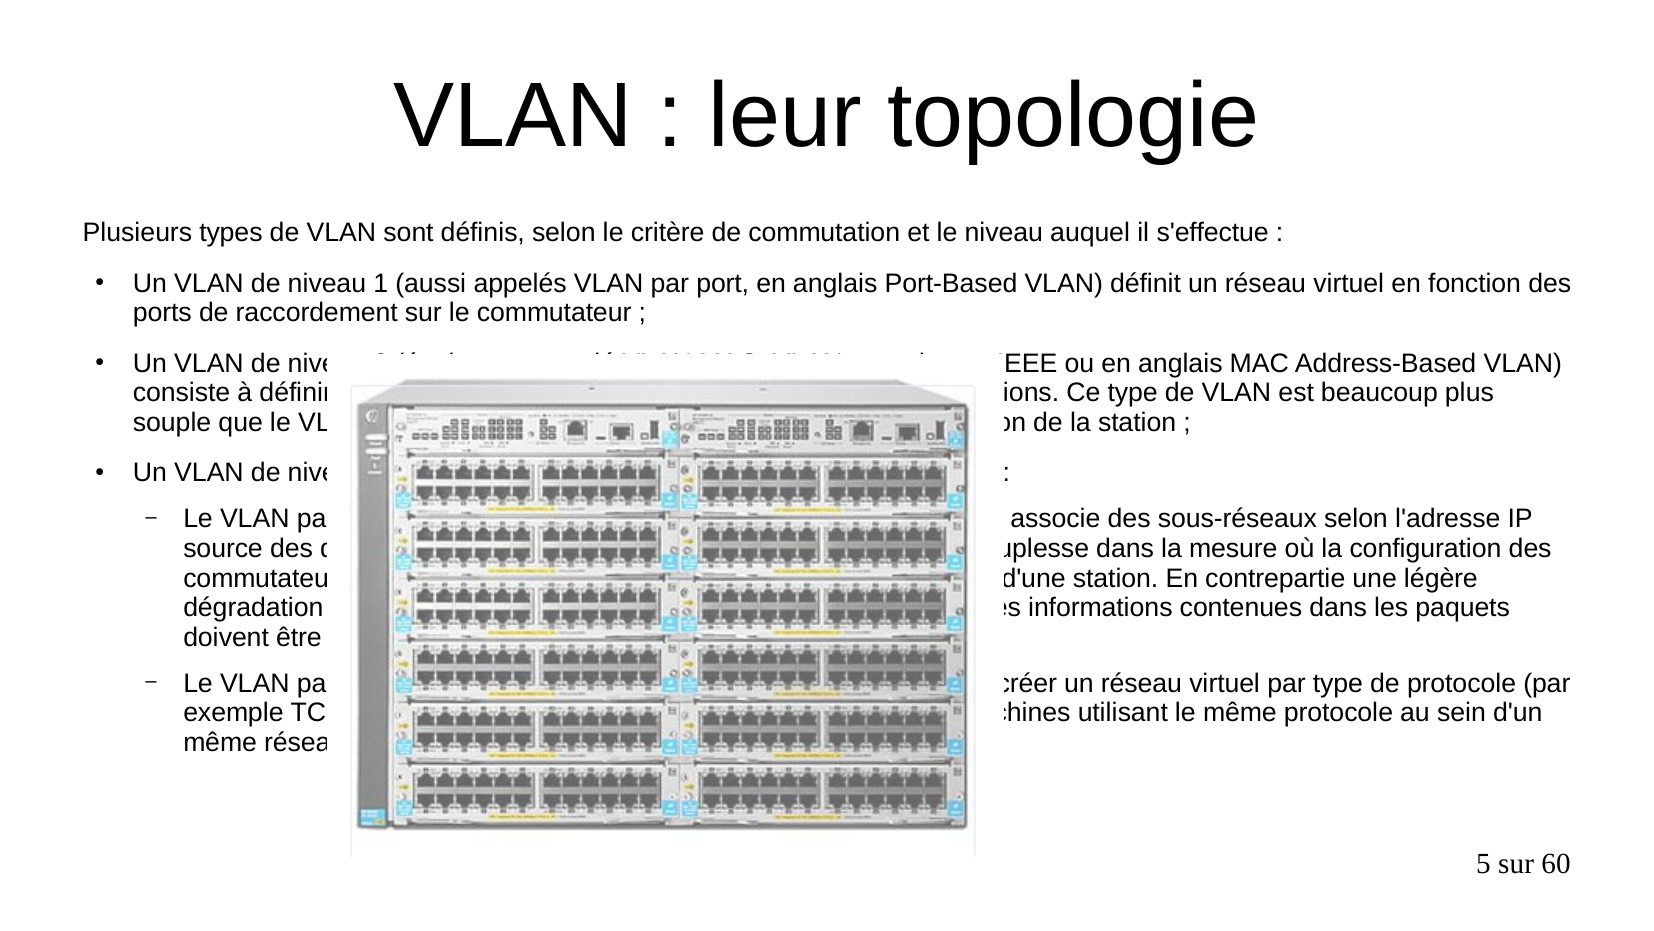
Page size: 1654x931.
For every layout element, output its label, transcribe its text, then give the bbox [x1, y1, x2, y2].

picture [327, 354, 1004, 857]
list Plusieurs types de VLAN sont définis, selon le critère de commutation et le niveau auquel il s'effectue : Un VLAN de niveau 1 (aussi appelés VLAN par port, en anglais Port-Based VLAN) définit un réseau virtuel en fonction des ports de raccordement sur le commutateur ; Un VLAN de niveau 2 (également appelé VLAN MAC, VLAN par adresse IEEE ou en anglais MAC Address-Based VLAN) consiste à définir un réseau virtuel en fonction des adresses MAC des stations. Ce type de VLAN est beaucoup plus souple que le VLAN par port car le réseau est indépendant de la localisation de la station ; Un VLAN de niveau 3 : on distingue plusieurs types de VLAN de niveau 3 : Le VLAN par sous-réseau (en anglais Network Address-Based VLAN) associe des sous-réseaux selon l'adresse IP source des datagrammes. Ce type de solution apporte une grande souplesse dans la mesure où la configuration des commutateurs se modifient automatiquement en cas de déplacement d'une station. En contrepartie une légère dégradation de performances peut se faire sentir dans la mesure où les informations contenues dans les paquets doivent être analysées plus finement. Le VLAN par protocole (en anglais Protocol-Based VLAN) permet de créer un réseau virtuel par type de protocole (par exemple TCP/IP, IPX, AppleTalk, etc.), regroupant ainsi toutes les machines utilisant le même protocole au sein d'un même réseau. [82, 217, 1571, 758]
title VLAN : leur topologie [82, 37, 1571, 193]
